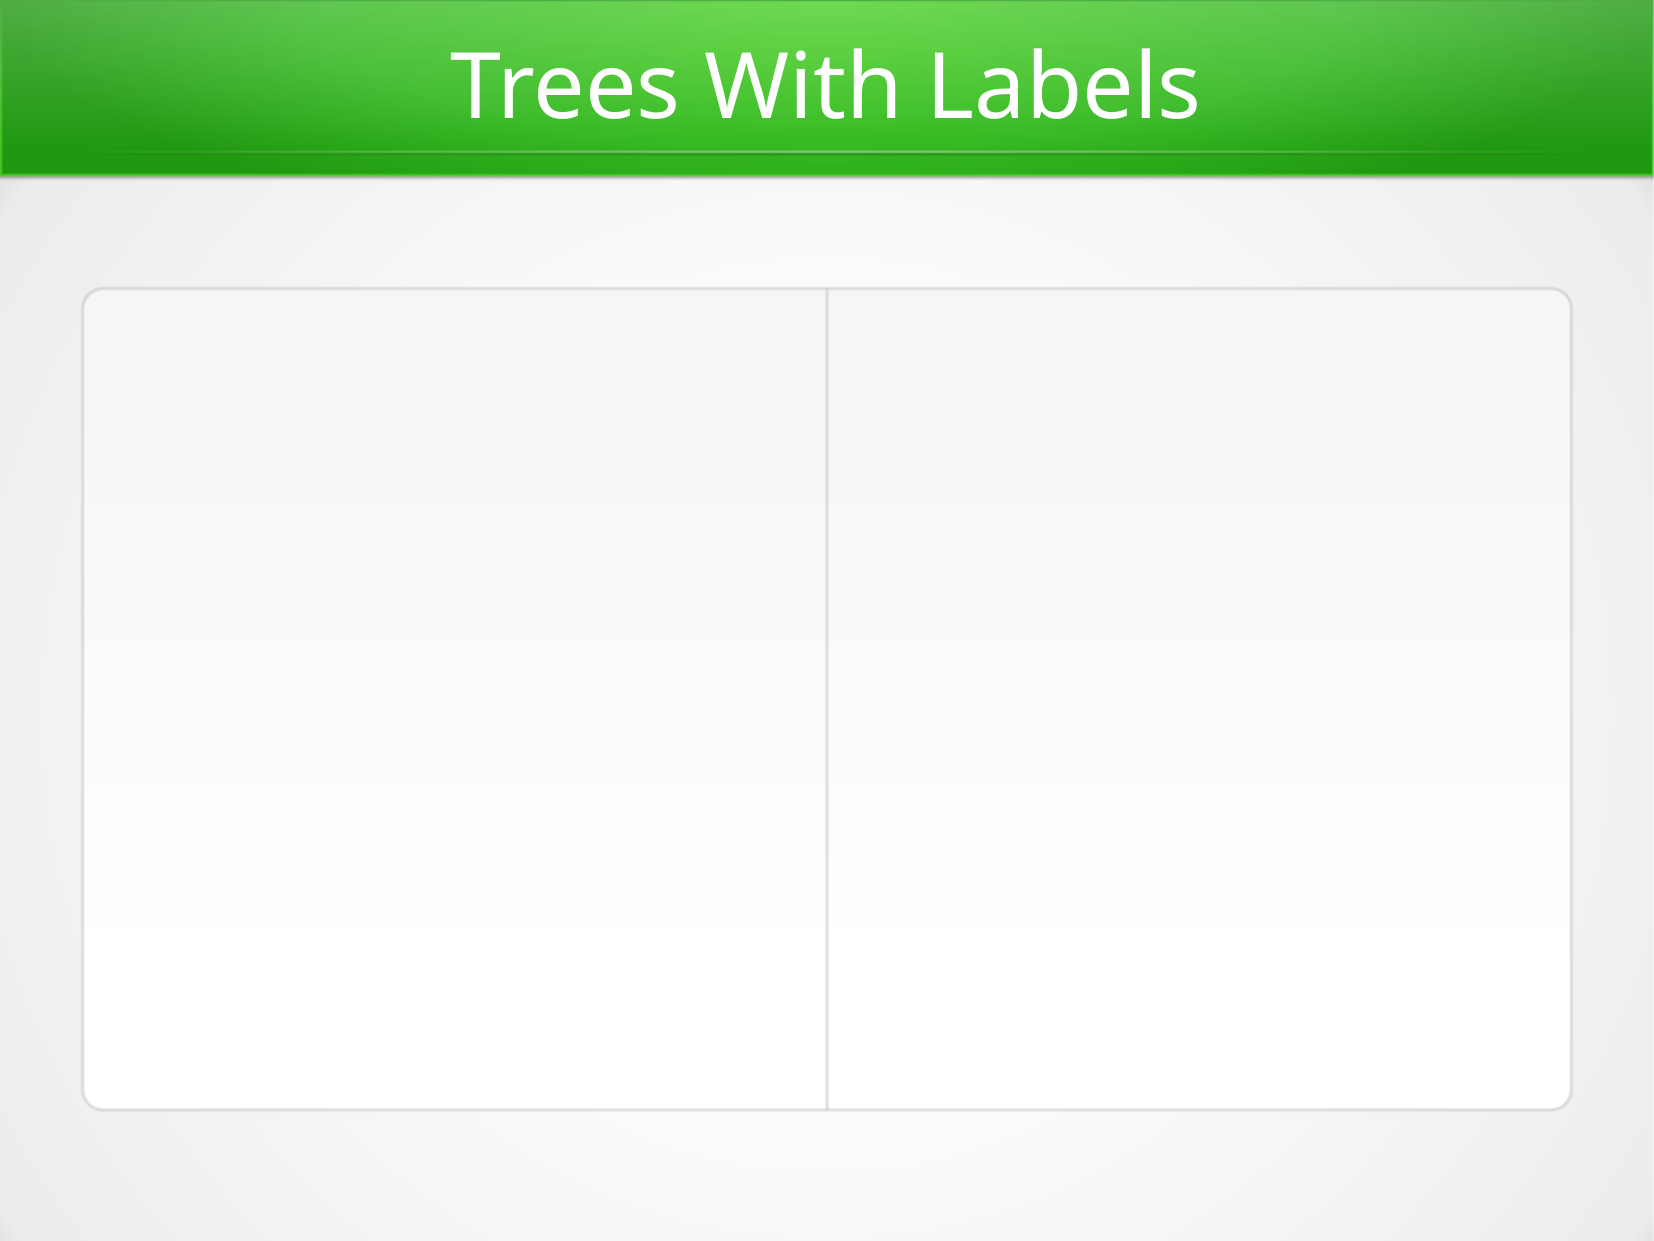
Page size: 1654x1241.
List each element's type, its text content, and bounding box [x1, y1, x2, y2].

title Trees With Labels [82, 11, 1571, 154]
picture [0, 0, 1654, 1241]
